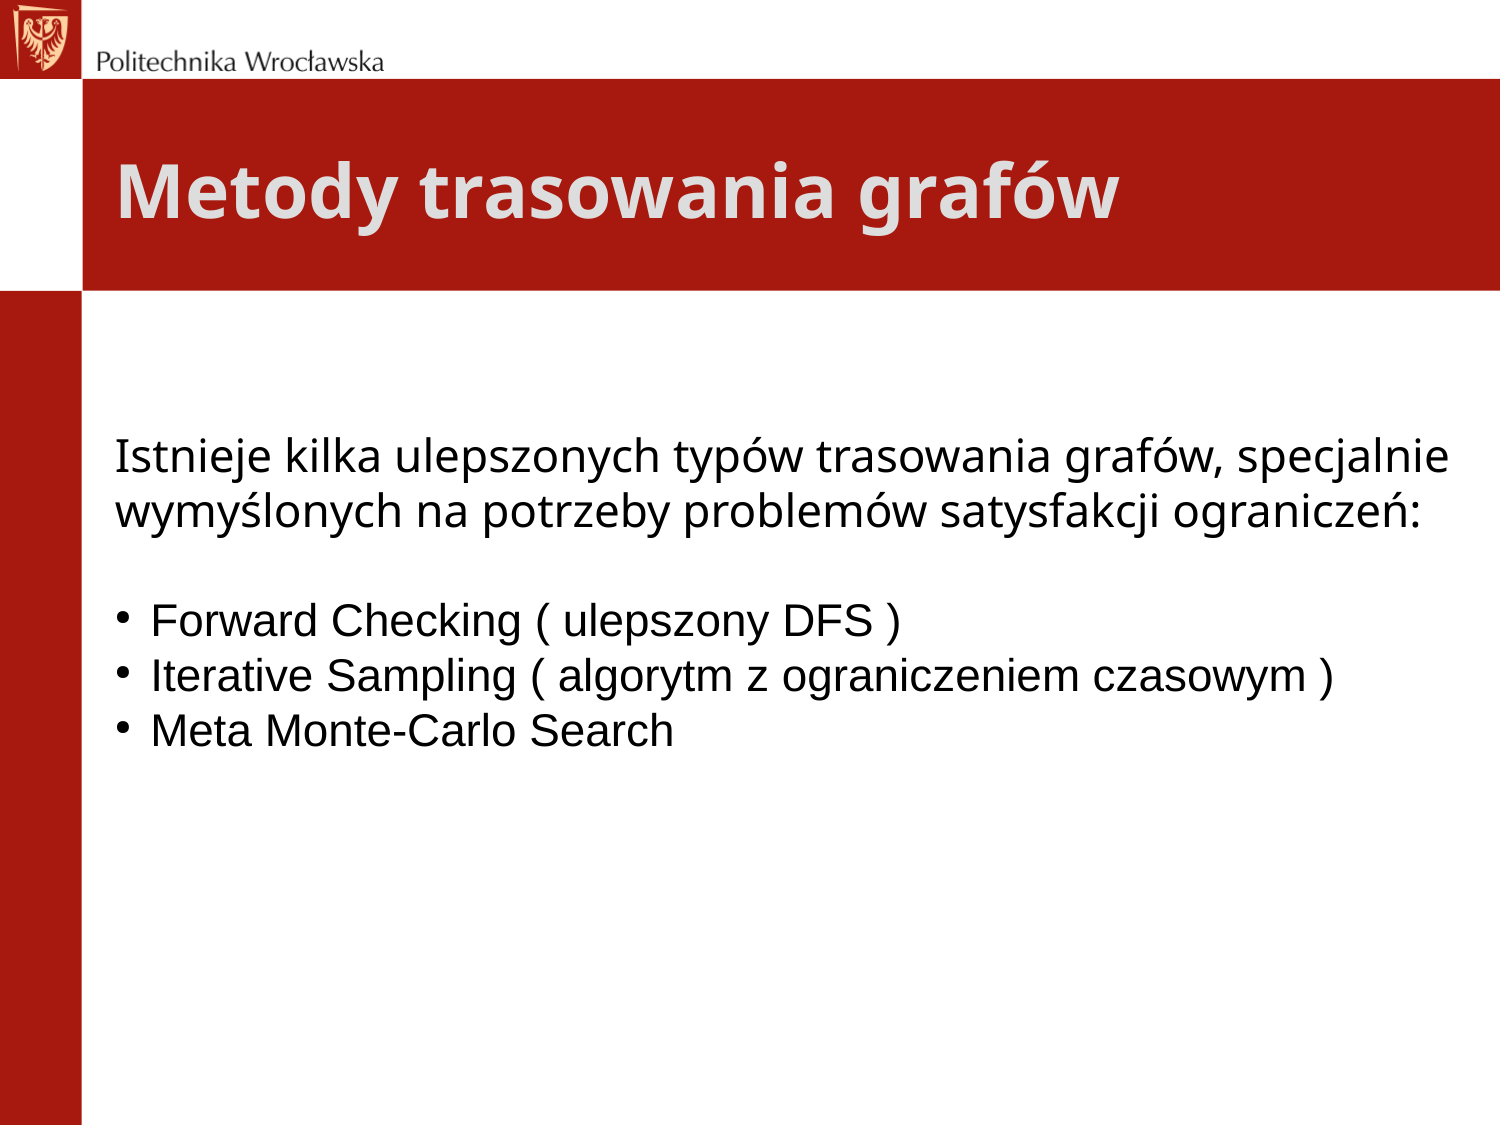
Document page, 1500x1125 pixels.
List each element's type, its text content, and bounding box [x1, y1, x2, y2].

text_box Istnieje kilka ulepszonych typów trasowania grafów, specjalnie wymyślonych na potrzeby problemów satysfakcji ograniczeń: Forward Checking ( ulepszony DFS ) Iterative Sampling ( algorytm z ograniczeniem czasowym ) Meta Monte-Carlo Search [100, 308, 1483, 1106]
picture [0, 0, 384, 79]
text_box Metody trasowania grafów [100, 103, 1483, 273]
